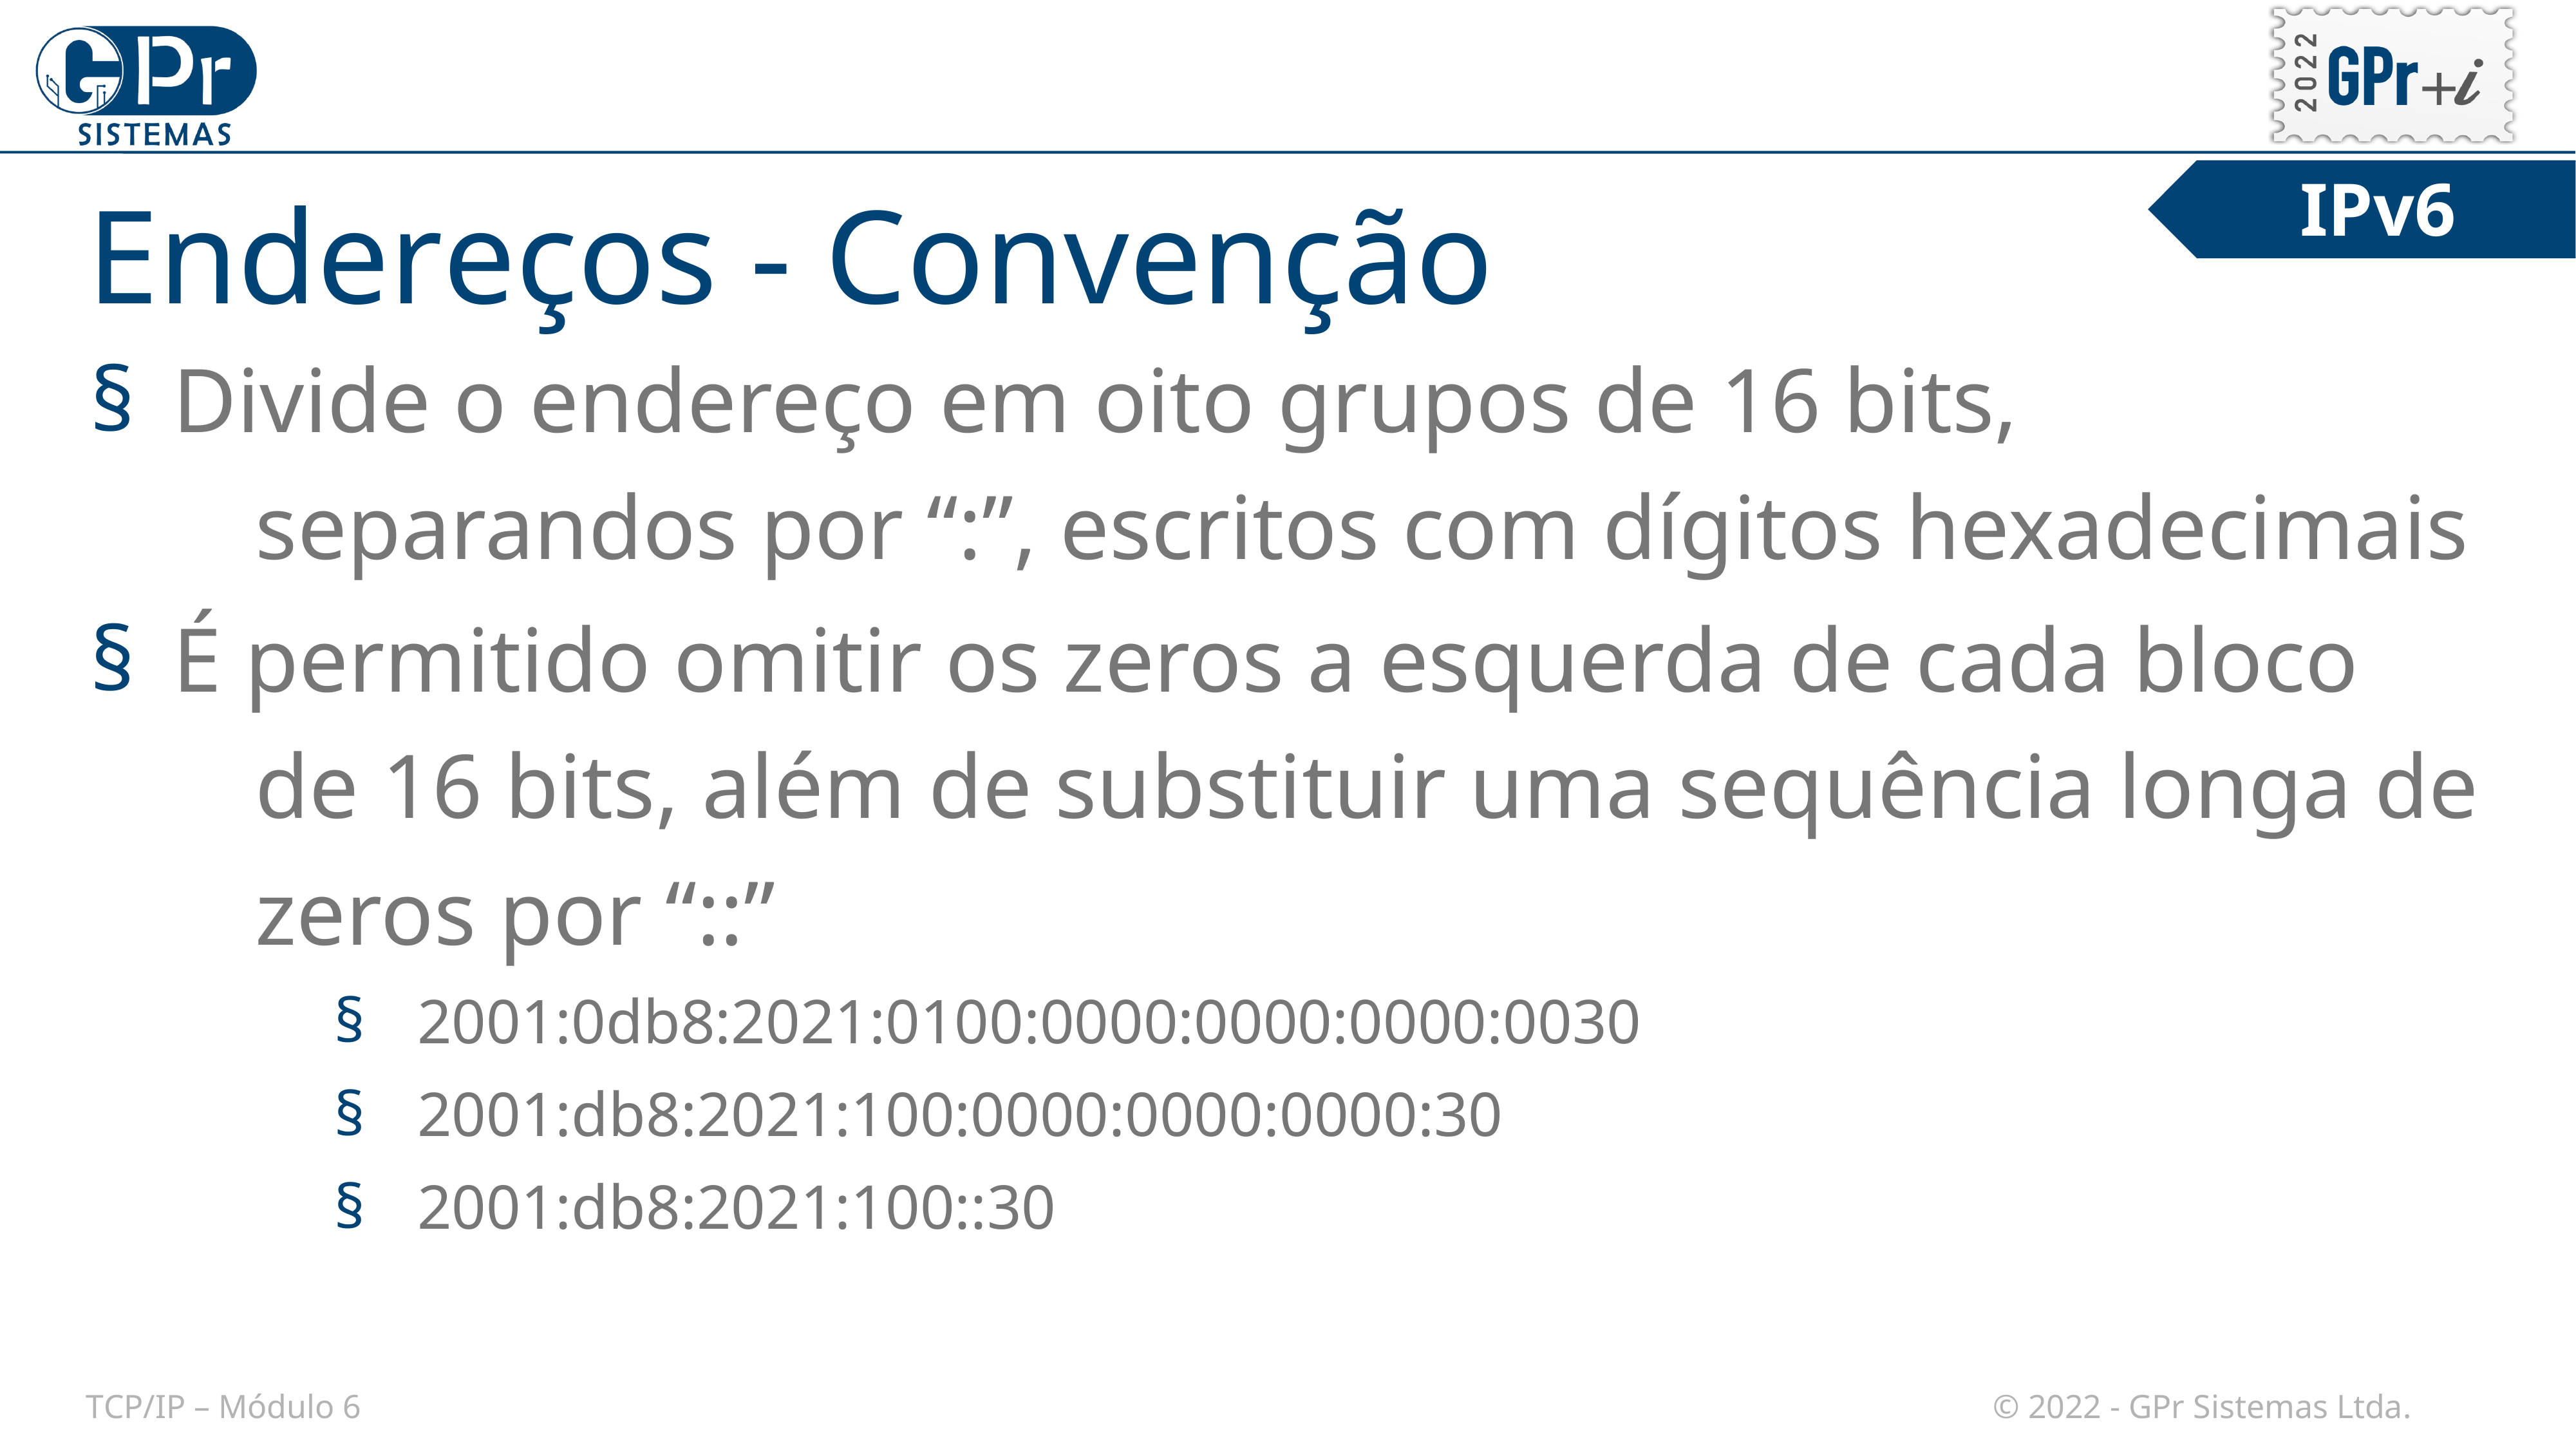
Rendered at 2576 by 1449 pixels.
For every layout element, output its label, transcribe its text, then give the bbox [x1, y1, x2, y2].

text_box IPv6 [2219, 157, 2537, 256]
list Endereços - Convenção [81, 169, 2496, 343]
list Divide o endereço em oito grupos de 16 bits, separandos por “:”, escritos com dígitos hexadecimais É permitido omitir os zeros a esquerda de cada bloco de 16 bits, além de substituir uma sequência longa de zeros por “::” 2001:0db8:2021:0100:0000:0000:0000:0030 2001:db8:2021:100:0000:0000:0000:30 2001:db8:2021:100::30 [80, 319, 2496, 1382]
text_box [2148, 160, 2576, 258]
picture [34, 26, 257, 147]
picture [2268, 4, 2519, 145]
